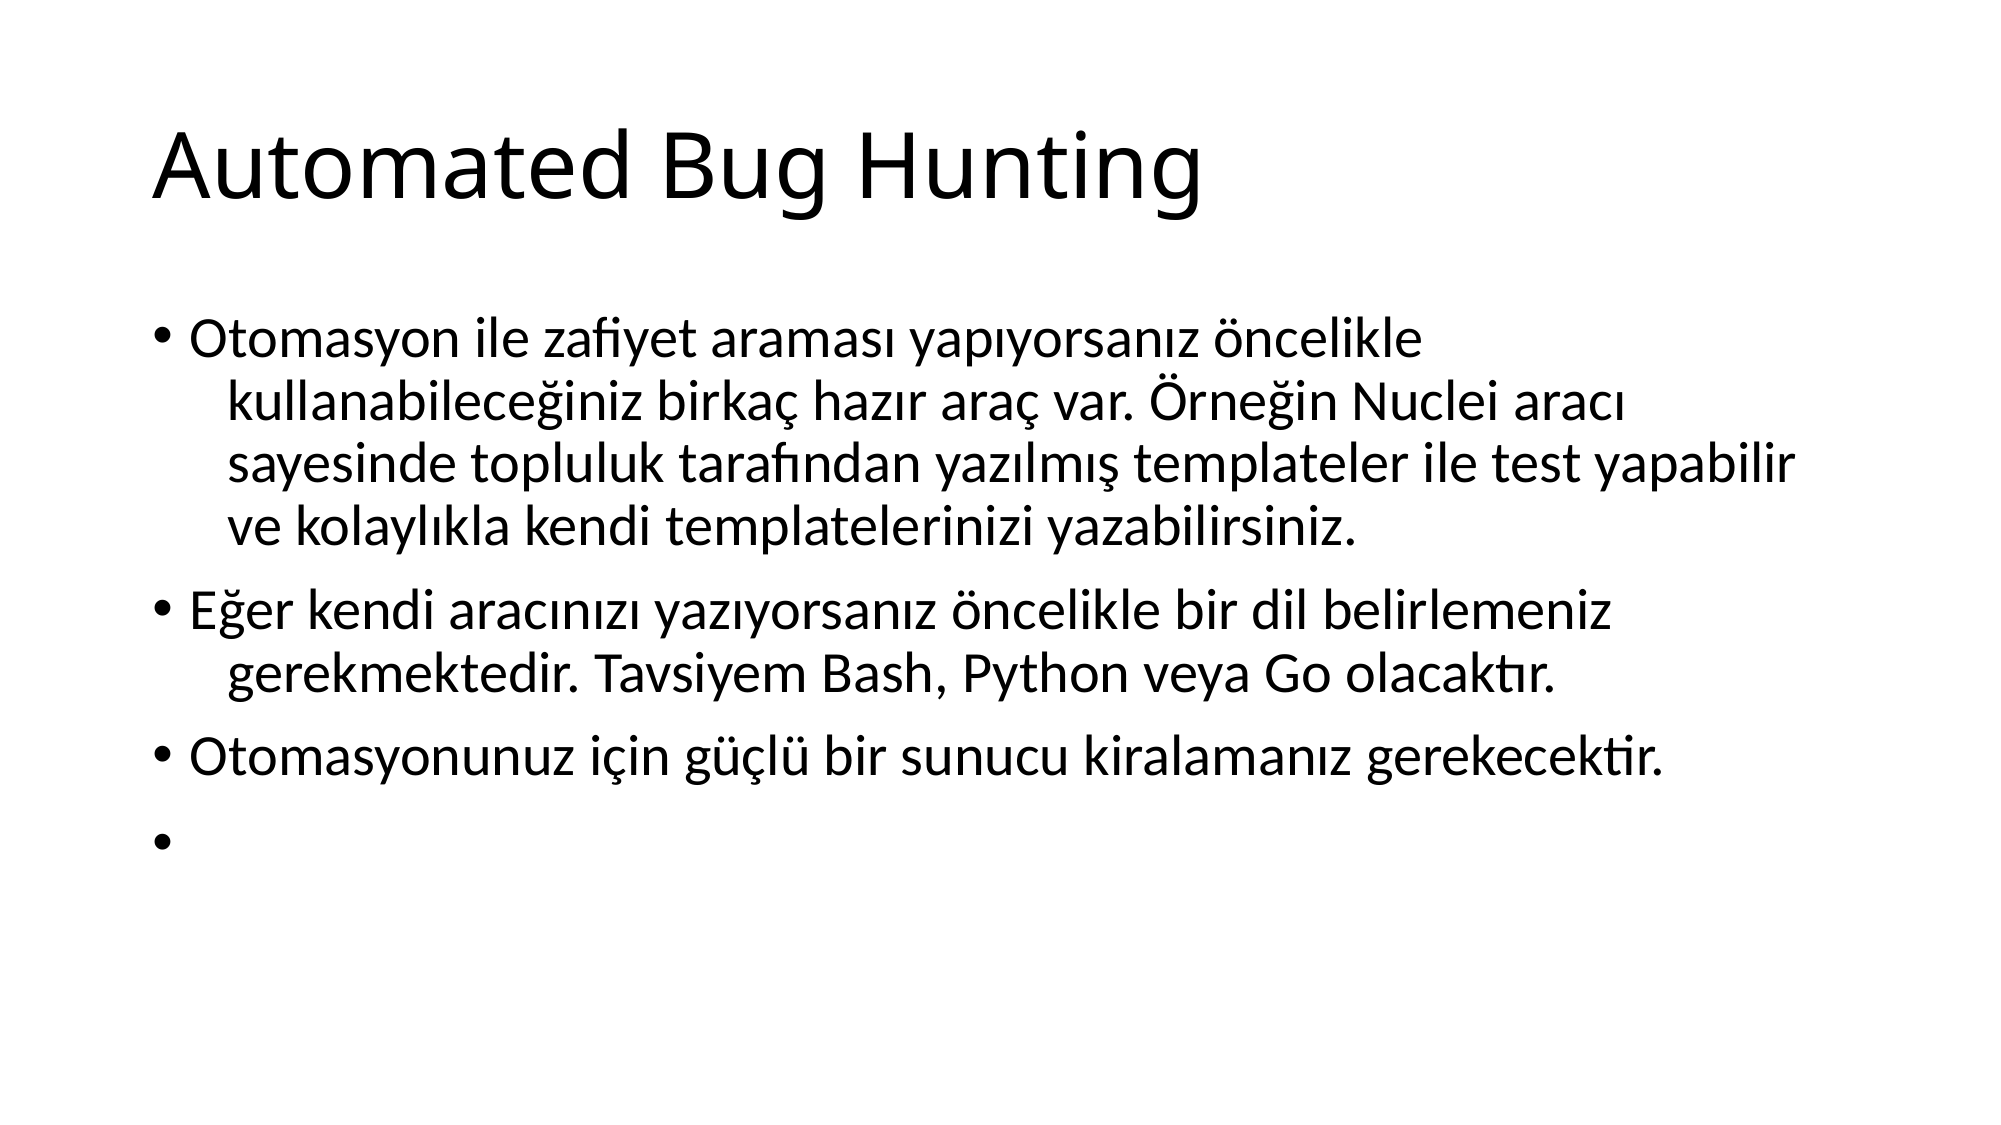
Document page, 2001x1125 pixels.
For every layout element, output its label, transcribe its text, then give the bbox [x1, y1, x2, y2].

title Automated Bug Hunting [137, 59, 1863, 278]
list Otomasyon ile zafiyet araması yapıyorsanız öncelikle kullanabileceğiniz birkaç hazır araç var. Örneğin Nuclei aracı sayesinde topluluk tarafından yazılmış templateler ile test yapabilir ve kolaylıkla kendi templatelerinizi yazabilirsiniz. Eğer kendi aracınızı yazıyorsanız öncelikle bir dil belirlemeniz gerekmektedir. Tavsiyem Bash, Python veya Go olacaktır. Otomasyonunuz için güçlü bir sunucu kiralamanız gerekecektir. [137, 299, 1863, 1014]
